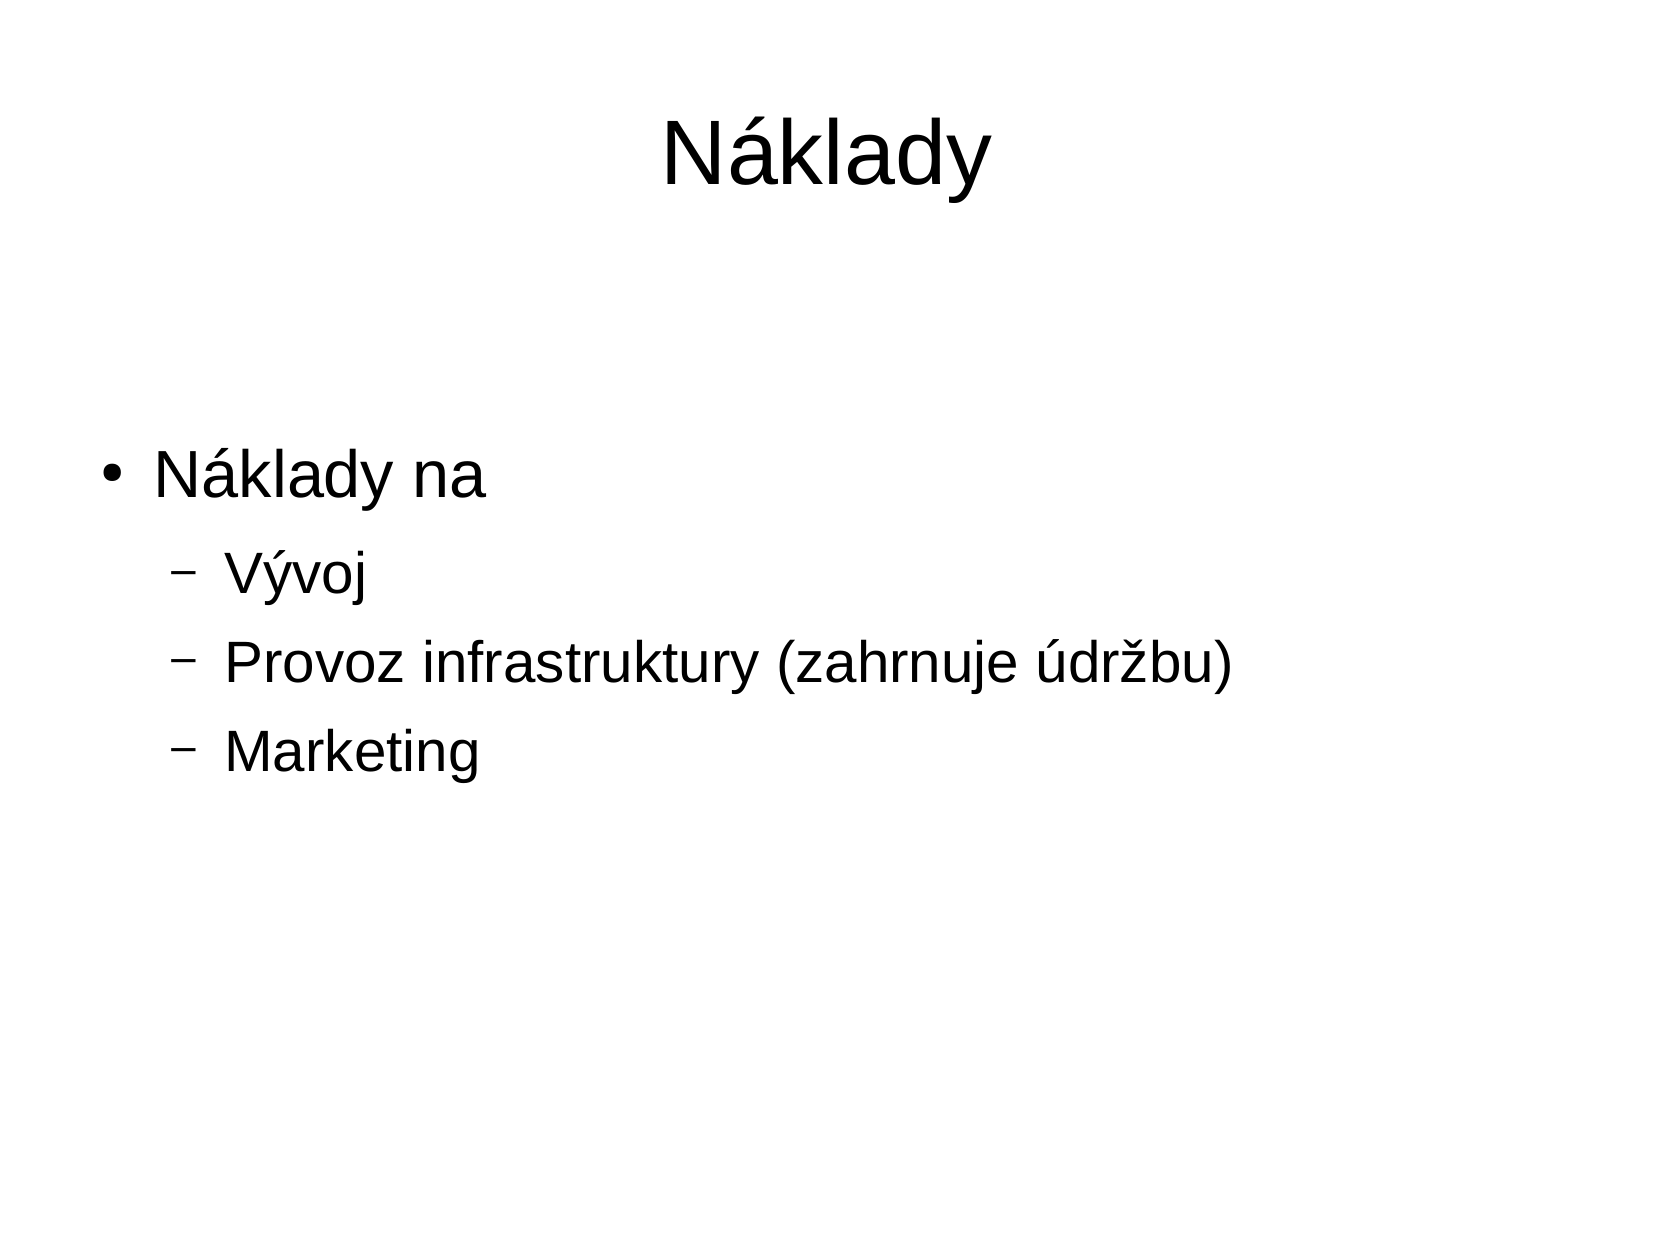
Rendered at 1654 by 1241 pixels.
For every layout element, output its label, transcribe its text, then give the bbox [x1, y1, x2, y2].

list Náklady na Vývoj Provoz infrastruktury (zahrnuje údržbu) Marketing [82, 437, 1571, 1010]
title Náklady [82, 49, 1571, 257]
